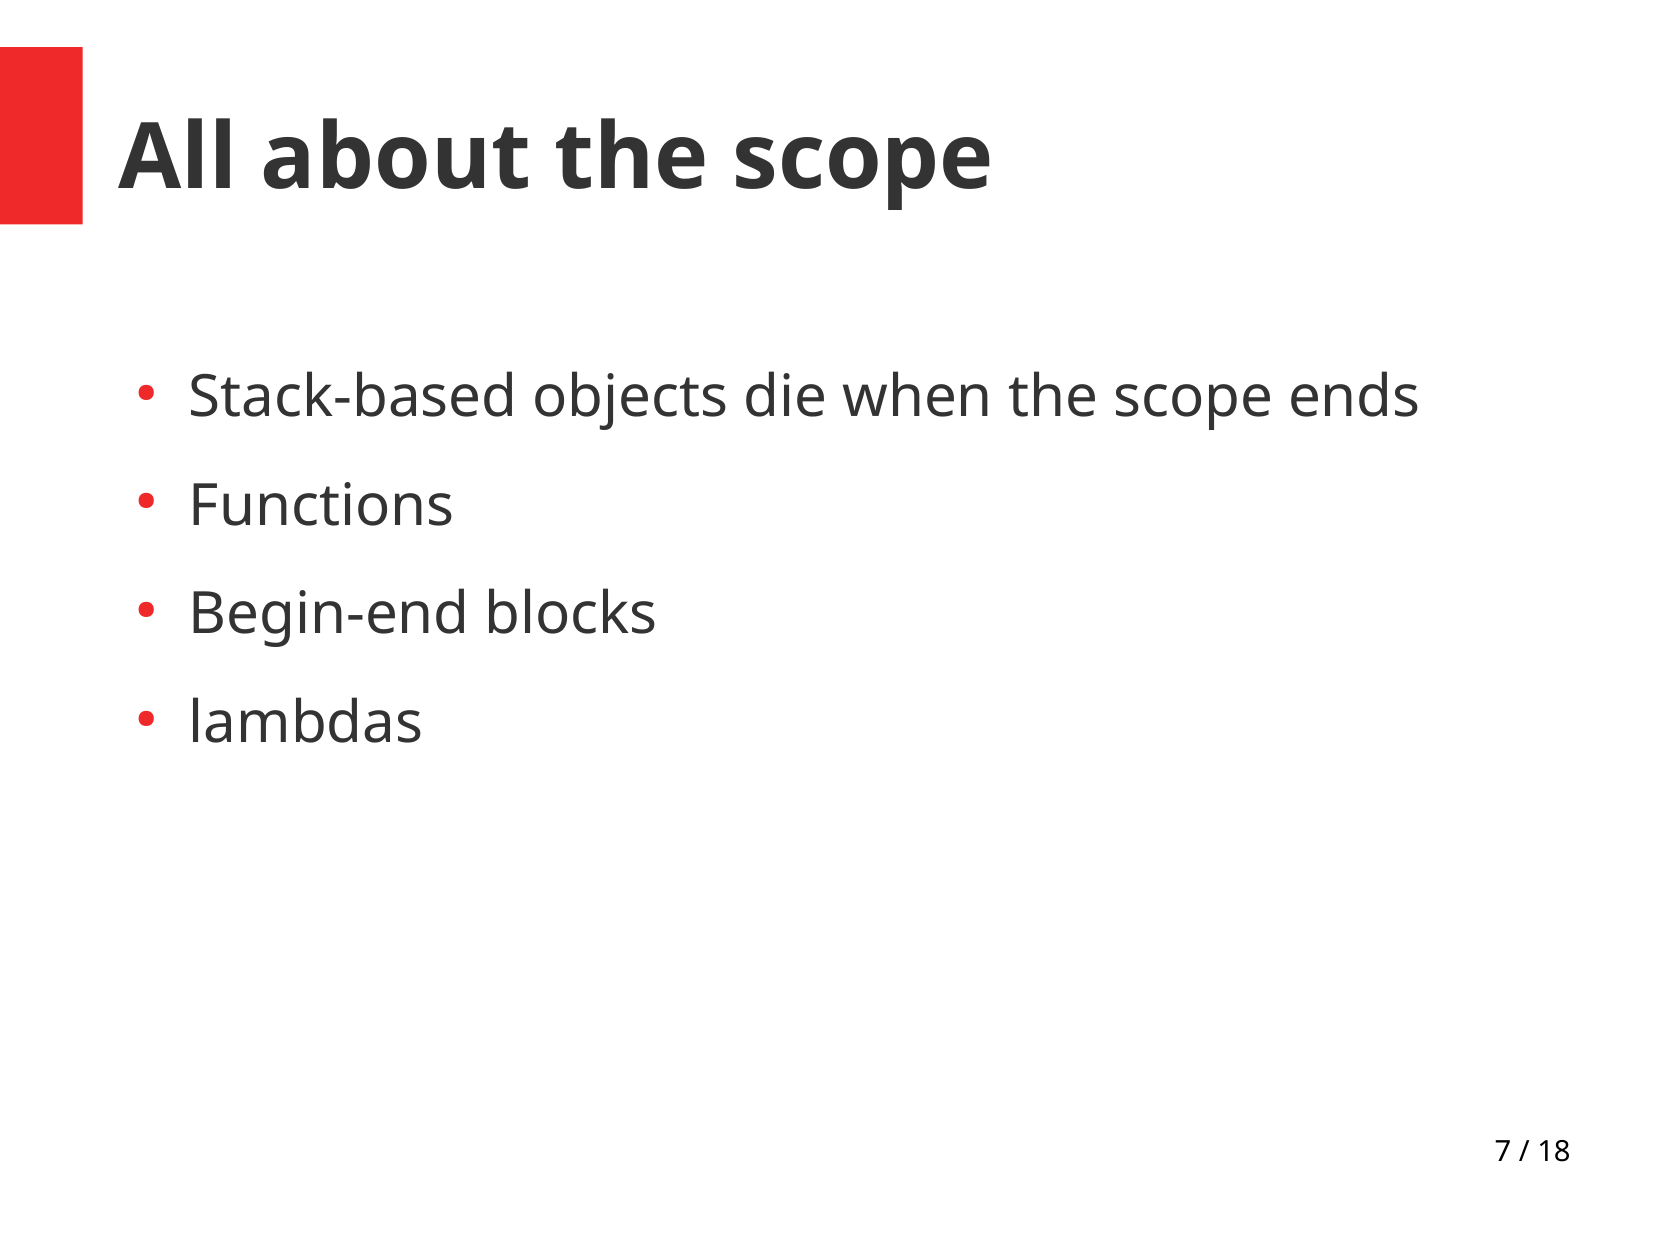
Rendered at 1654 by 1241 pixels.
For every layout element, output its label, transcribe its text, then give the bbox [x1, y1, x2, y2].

list Stack-based objects die when the scope ends Functions Begin-end blocks lambdas [118, 354, 1536, 1074]
title All about the scope [118, 49, 1571, 257]
